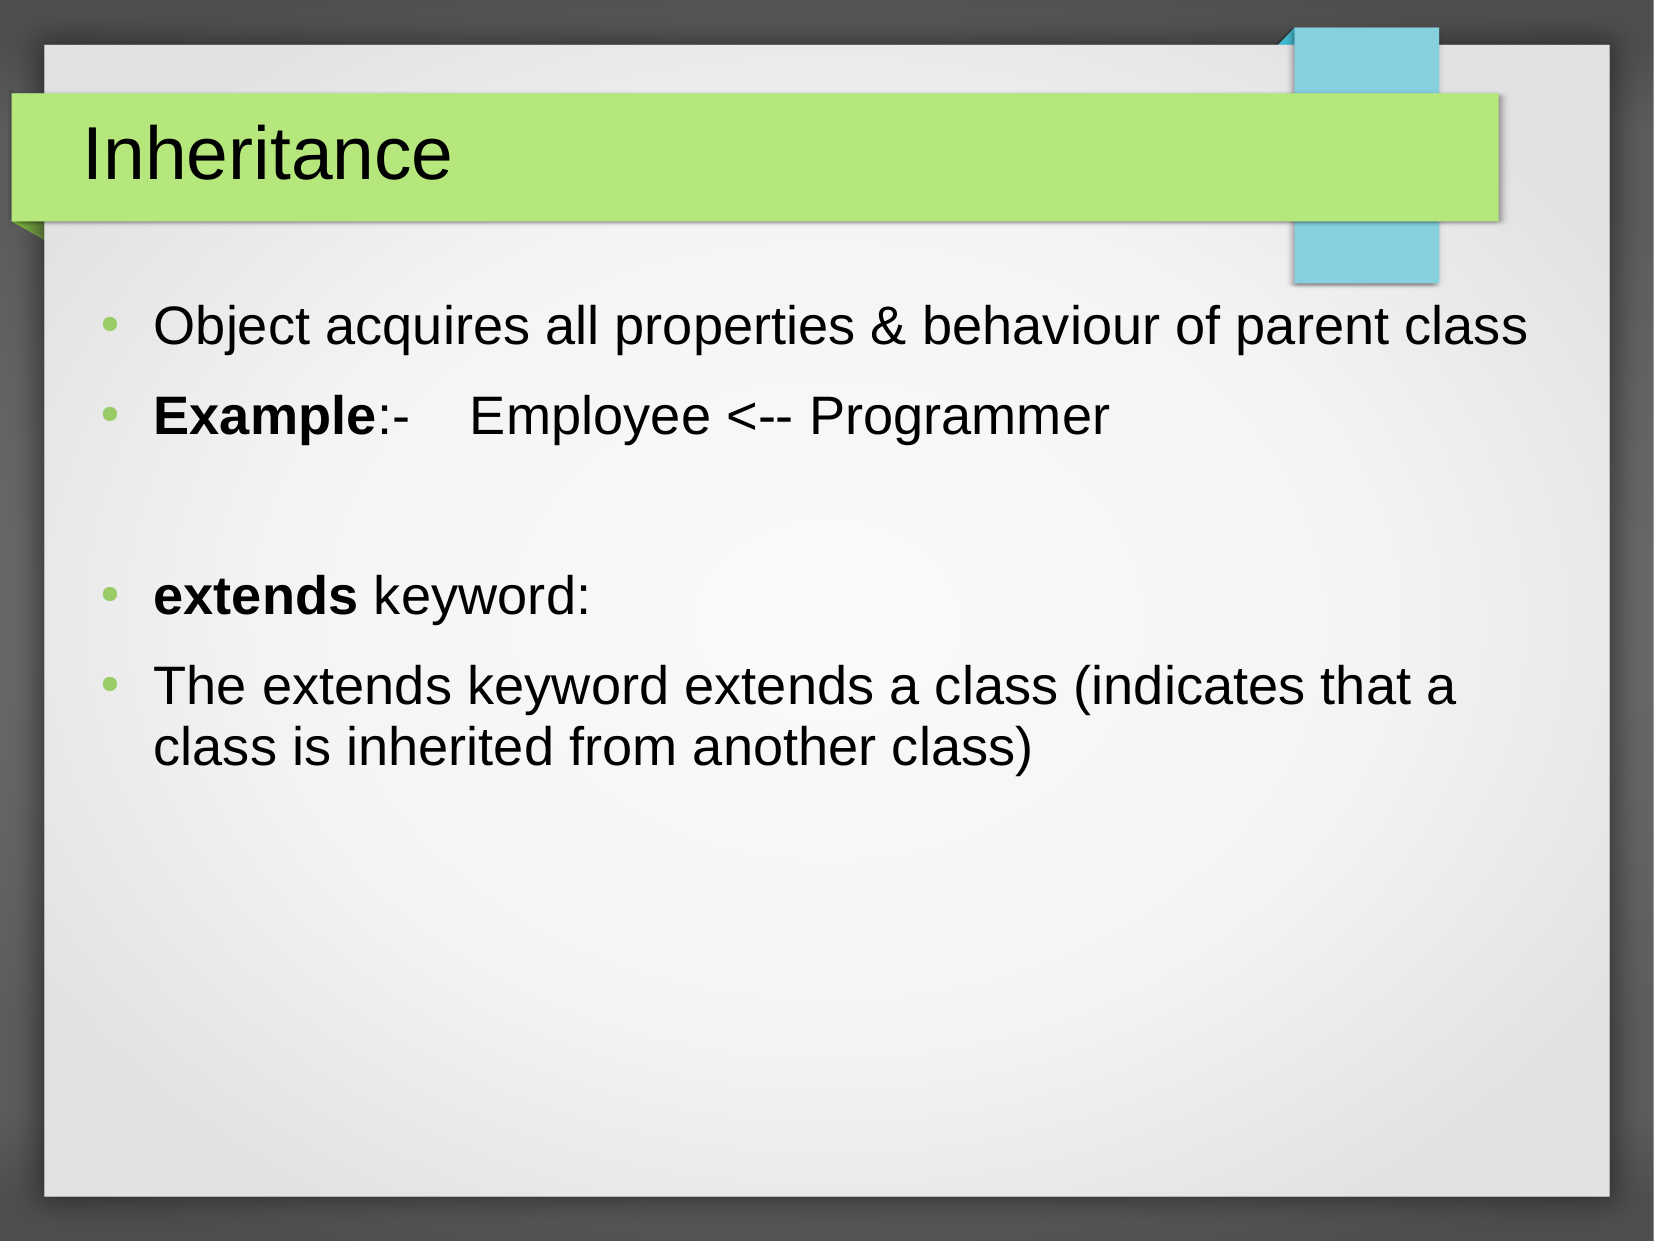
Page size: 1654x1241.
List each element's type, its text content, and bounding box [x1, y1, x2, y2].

title Inheritance [82, 94, 1264, 213]
picture [0, 0, 1654, 1241]
list Object acquires all properties & behaviour of parent class Example:- Employee <-- Programmer extends keyword: The extends keyword extends a class (indicates that a class is inherited from another class) [82, 295, 1571, 1015]
